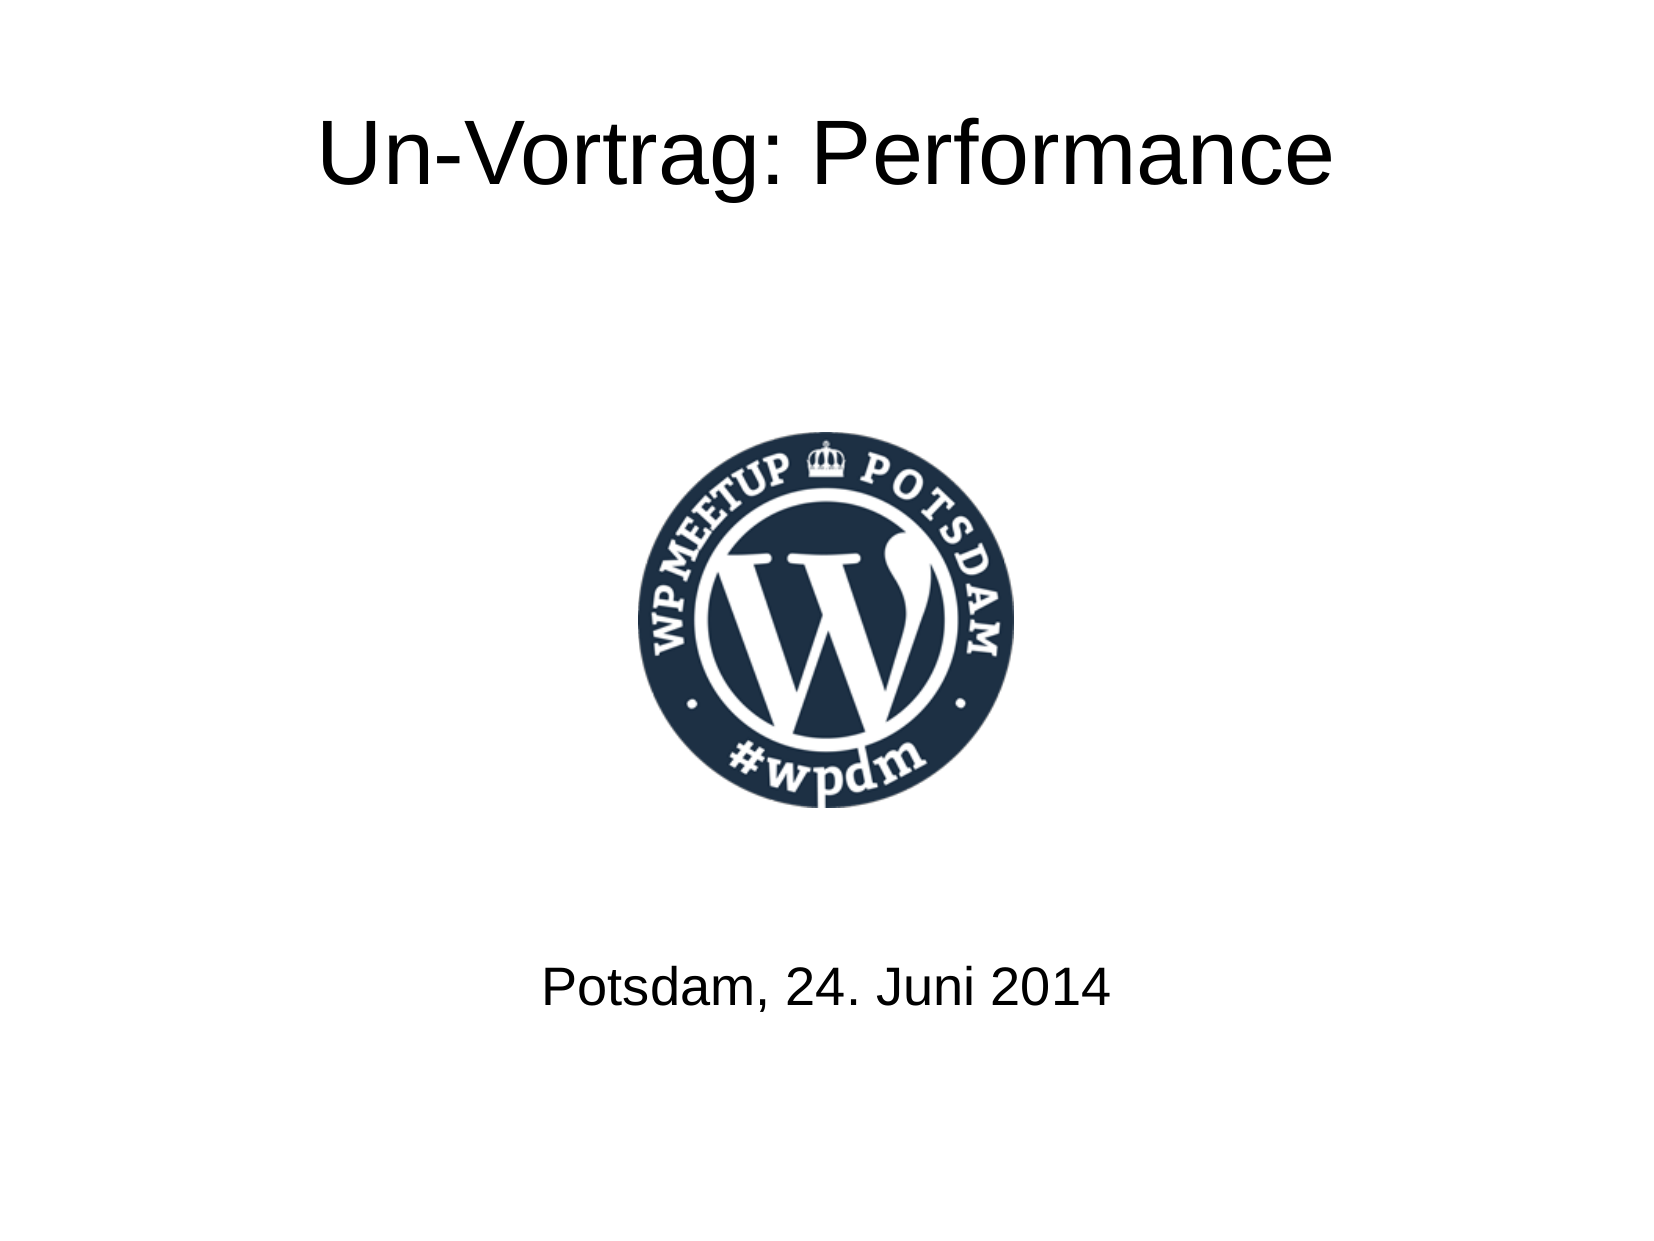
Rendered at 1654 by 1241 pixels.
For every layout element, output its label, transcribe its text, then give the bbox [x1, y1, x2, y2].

picture [638, 432, 1014, 808]
subtitle Potsdam, 24. Juni 2014 [82, 282, 1571, 1017]
title Un-Vortrag: Performance [82, 49, 1571, 257]
